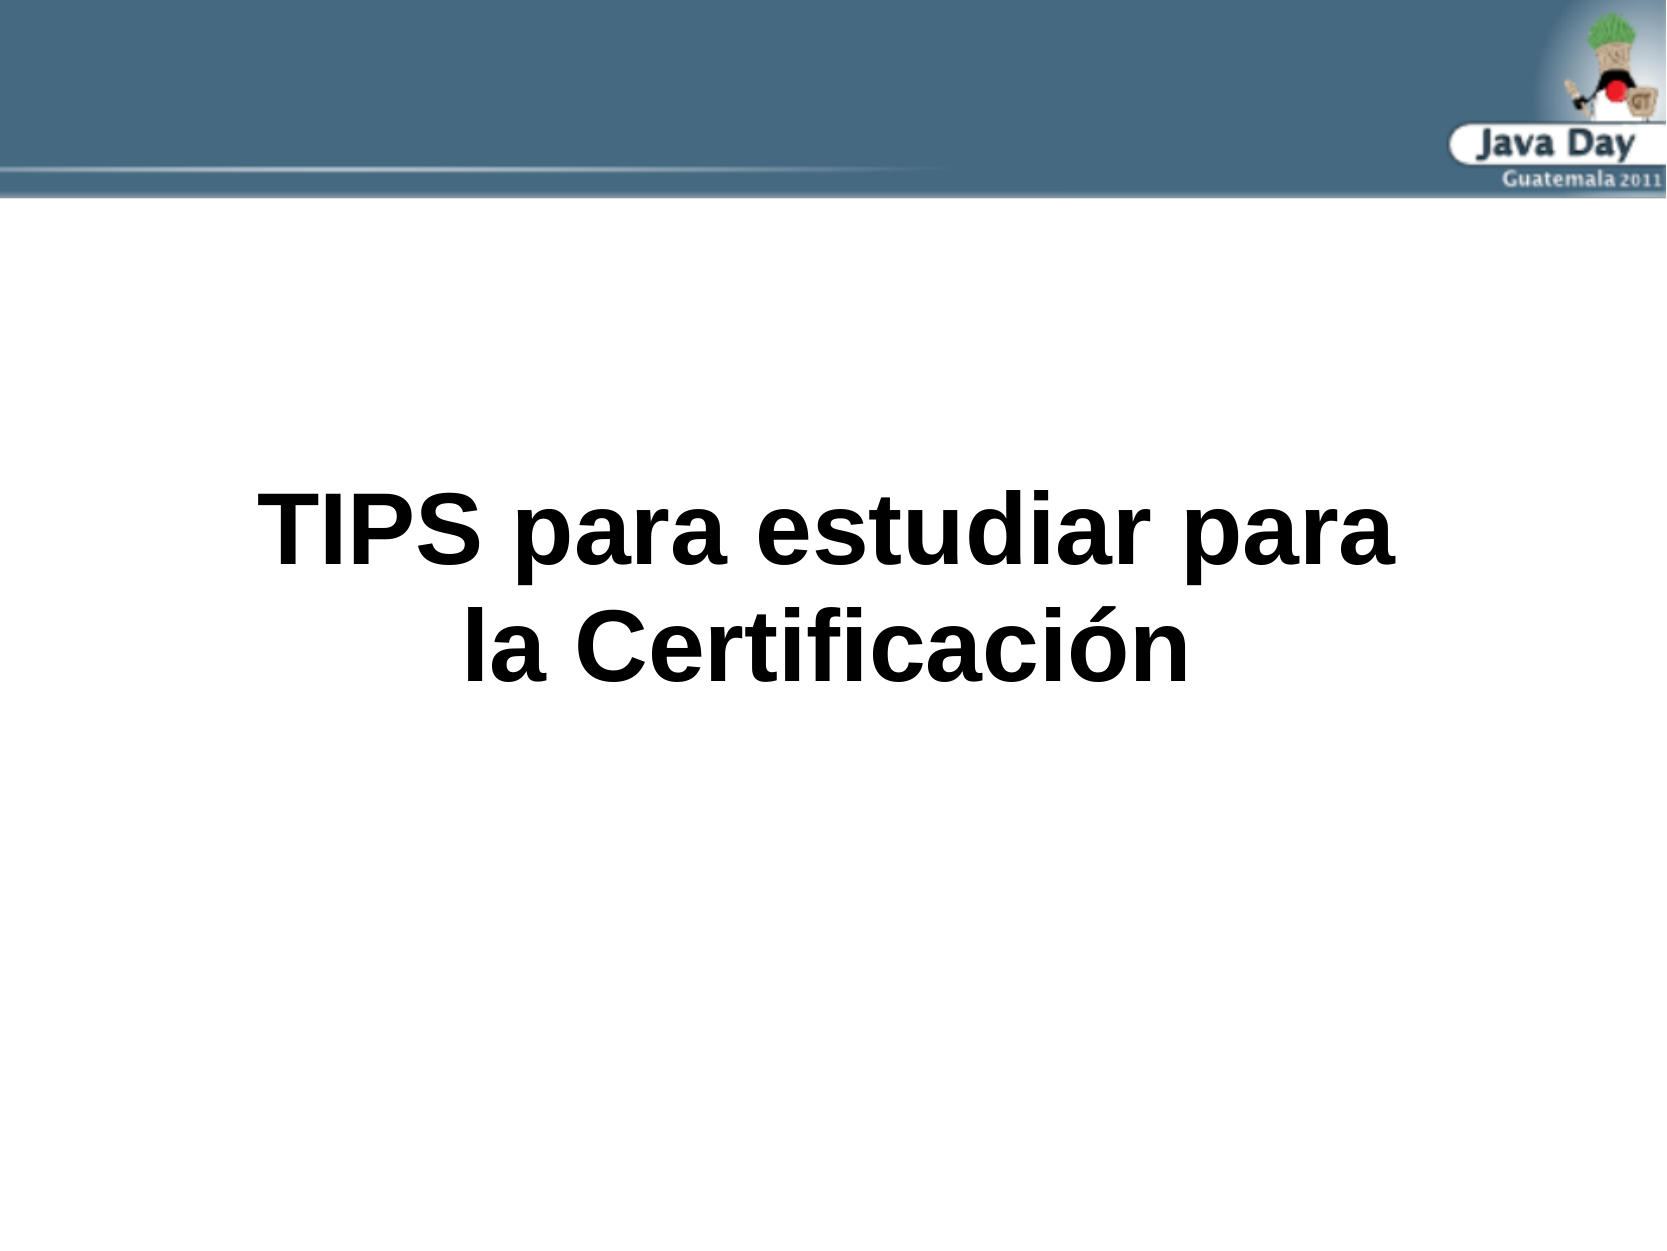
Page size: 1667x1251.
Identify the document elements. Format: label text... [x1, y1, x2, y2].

text_box TIPS para estudiar para la Certificación [23, 471, 1630, 705]
picture [0, 0, 1666, 200]
